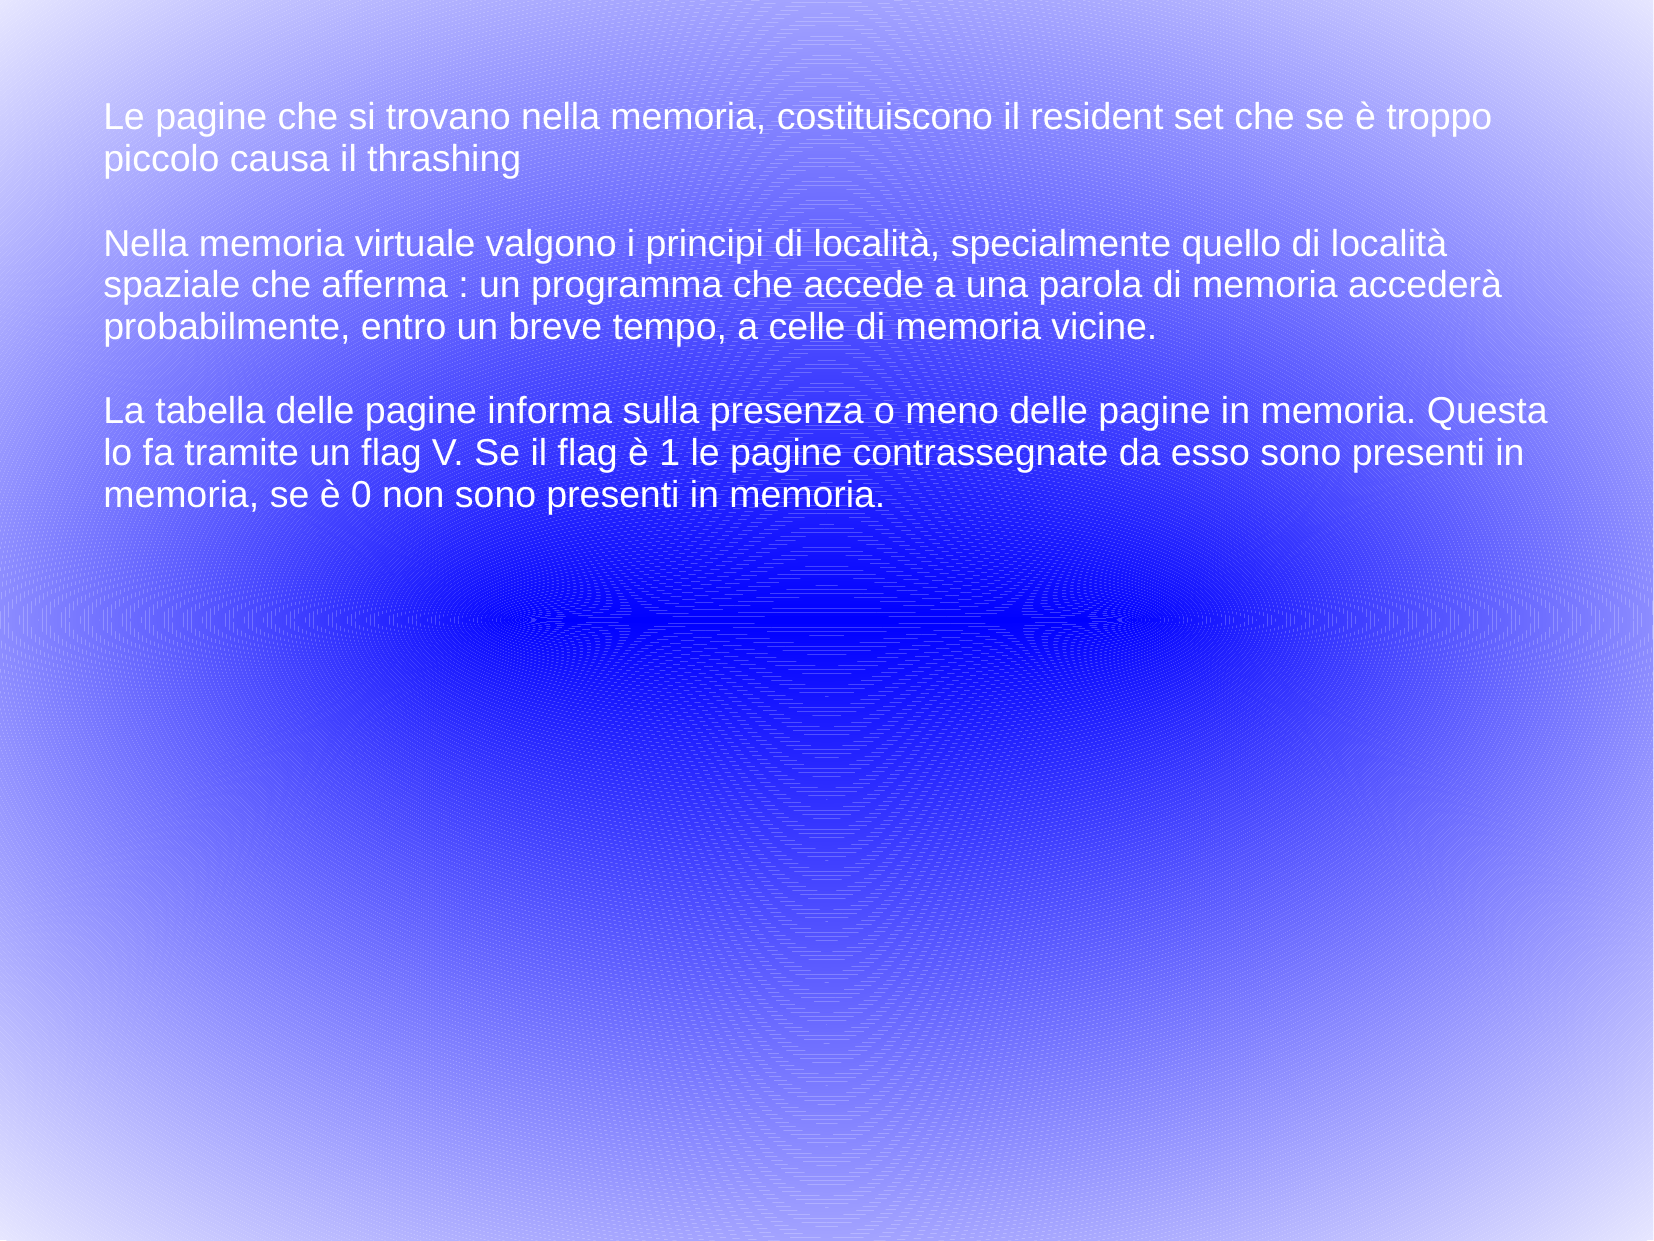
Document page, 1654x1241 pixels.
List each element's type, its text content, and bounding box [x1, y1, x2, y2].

text_box Le pagine che si trovano nella memoria, costituiscono il resident set che se è troppo piccolo causa il thrashing Nella memoria virtuale valgono i principi di località, specialmente quello di località spaziale che afferma : un programma che accede a una parola di memoria accederà probabilmente, entro un breve tempo, a celle di memoria vicine. La tabella delle pagine informa sulla presenza o meno delle pagine in memoria. Questa lo fa tramite un flag V. Se il flag è 1 le pagine contrassegnate da esso sono presenti in memoria, se è 0 non sono presenti in memoria. [88, 88, 1565, 524]
